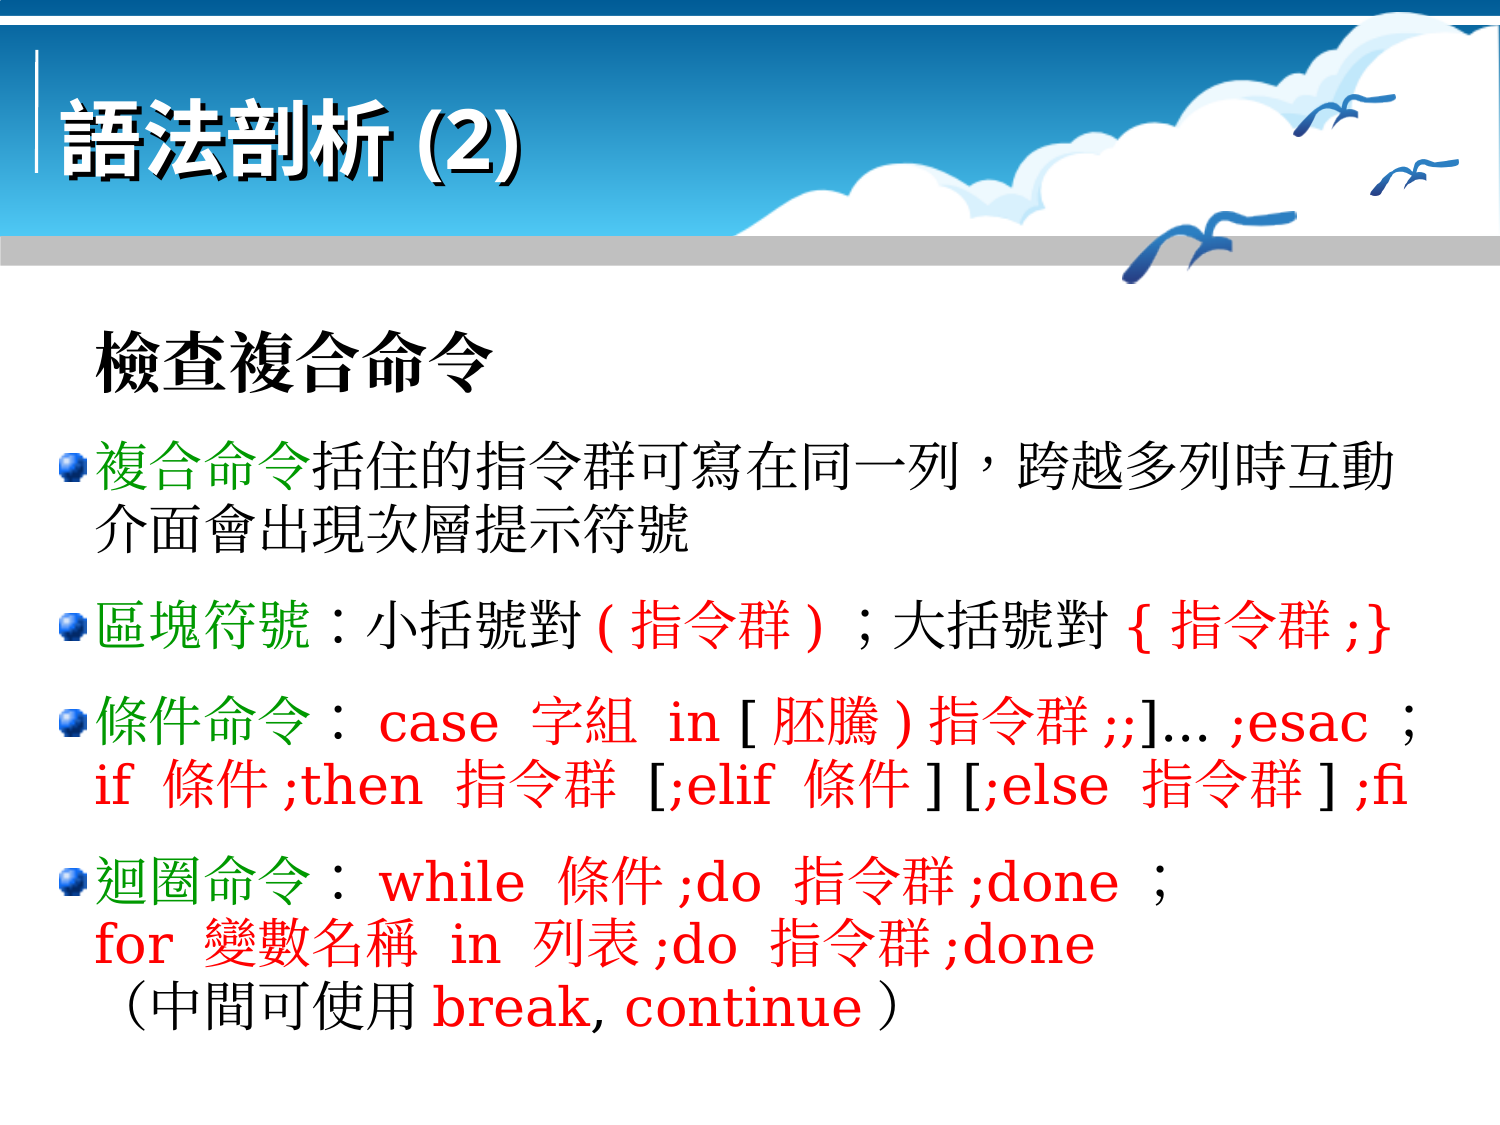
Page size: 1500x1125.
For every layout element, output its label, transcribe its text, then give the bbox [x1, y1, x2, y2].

list 檢查複合命令 複合命令括住的指令群可寫在同一列，跨越多列時互動介面會出現次層提示符號 區塊符號：小括號對(指令群)；大括號對{指令群;} 條件命令：case 字組 in [胚騰)指令群;;]... ;esac；if 條件;then 指令群 [;elif 條件] [;else 指令群] ;fi 迴圈命令：while 條件;do 指令群;done； for 變數名稱 in 列表;do 指令群;done （中間可使用break, continue） [59, 324, 1441, 1065]
title 語法剖析(2) [59, 86, 1465, 186]
picture [730, 12, 1500, 284]
